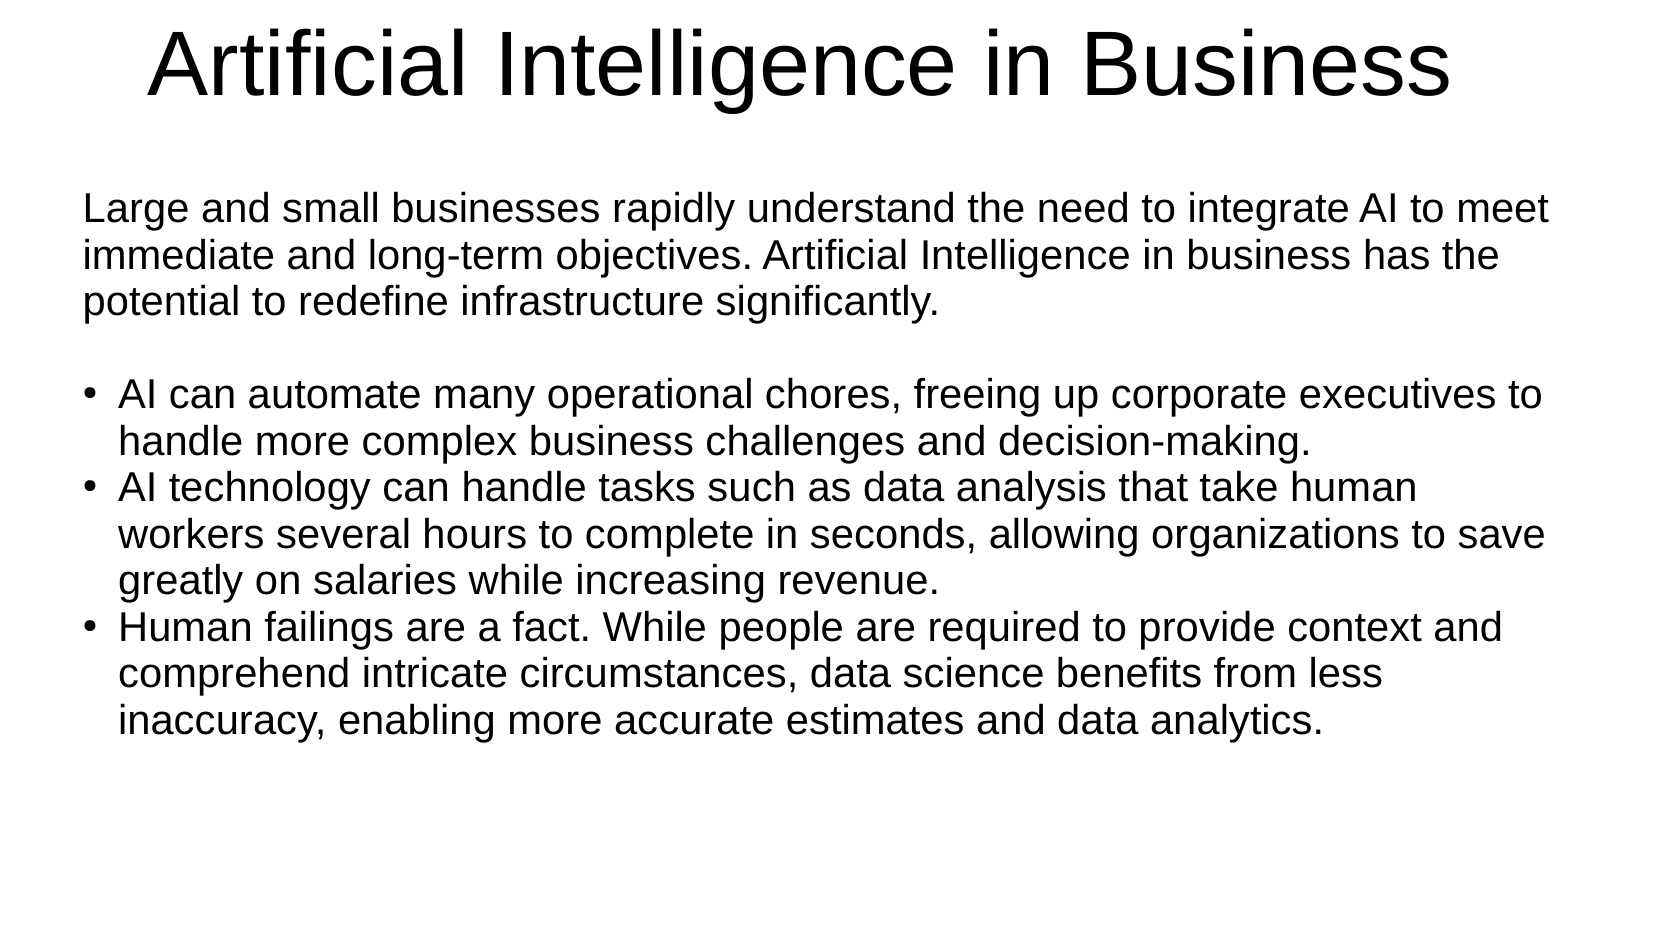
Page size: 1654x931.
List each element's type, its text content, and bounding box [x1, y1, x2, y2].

subtitle Large and small businesses rapidly understand the need to integrate AI to meet immediate and long-term objectives. Artificial Intelligence in business has the potential to redefine infrastructure significantly. AI can automate many operational chores, freeing up corporate executives to handle more complex business challenges and decision-making. AI technology can handle tasks such as data analysis that take human workers several hours to complete in seconds, allowing organizations to save greatly on salaries while increasing revenue. Human failings are a fact. While people are required to provide context and comprehend intricate circumstances, data science benefits from less inaccuracy, enabling more accurate estimates and data analytics. [82, 185, 1571, 790]
title Artificial Intelligence in Business [82, 12, 1571, 185]
